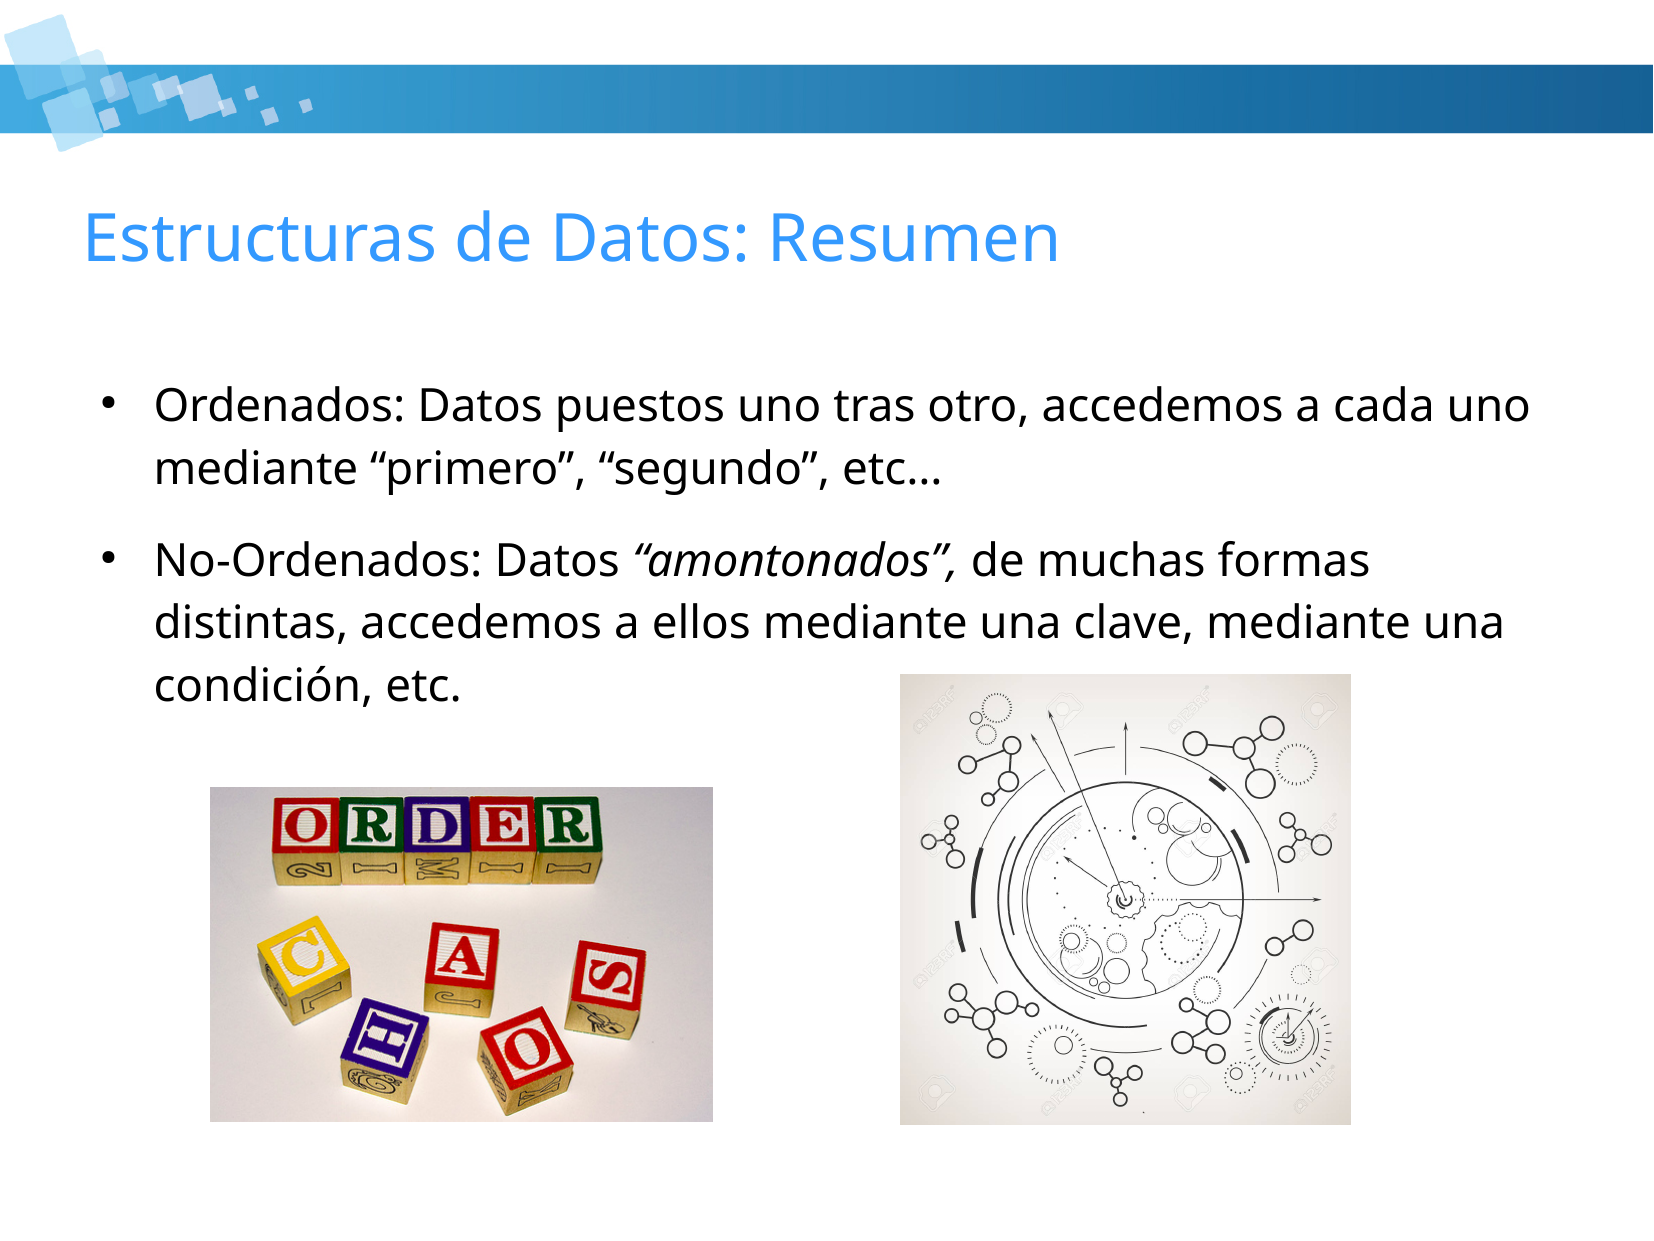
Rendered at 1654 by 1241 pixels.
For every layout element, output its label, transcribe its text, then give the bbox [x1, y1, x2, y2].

picture [0, 0, 1653, 1238]
title Estructuras de Datos: Resumen [82, 132, 1571, 340]
list Ordenados: Datos puestos uno tras otro, accedemos a cada uno mediante “primero”, “segundo”, etc… No-Ordenados: Datos “amontonados”, de muchas formas distintas, accedemos a ellos mediante una clave, mediante una condición, etc. [82, 372, 1571, 1093]
